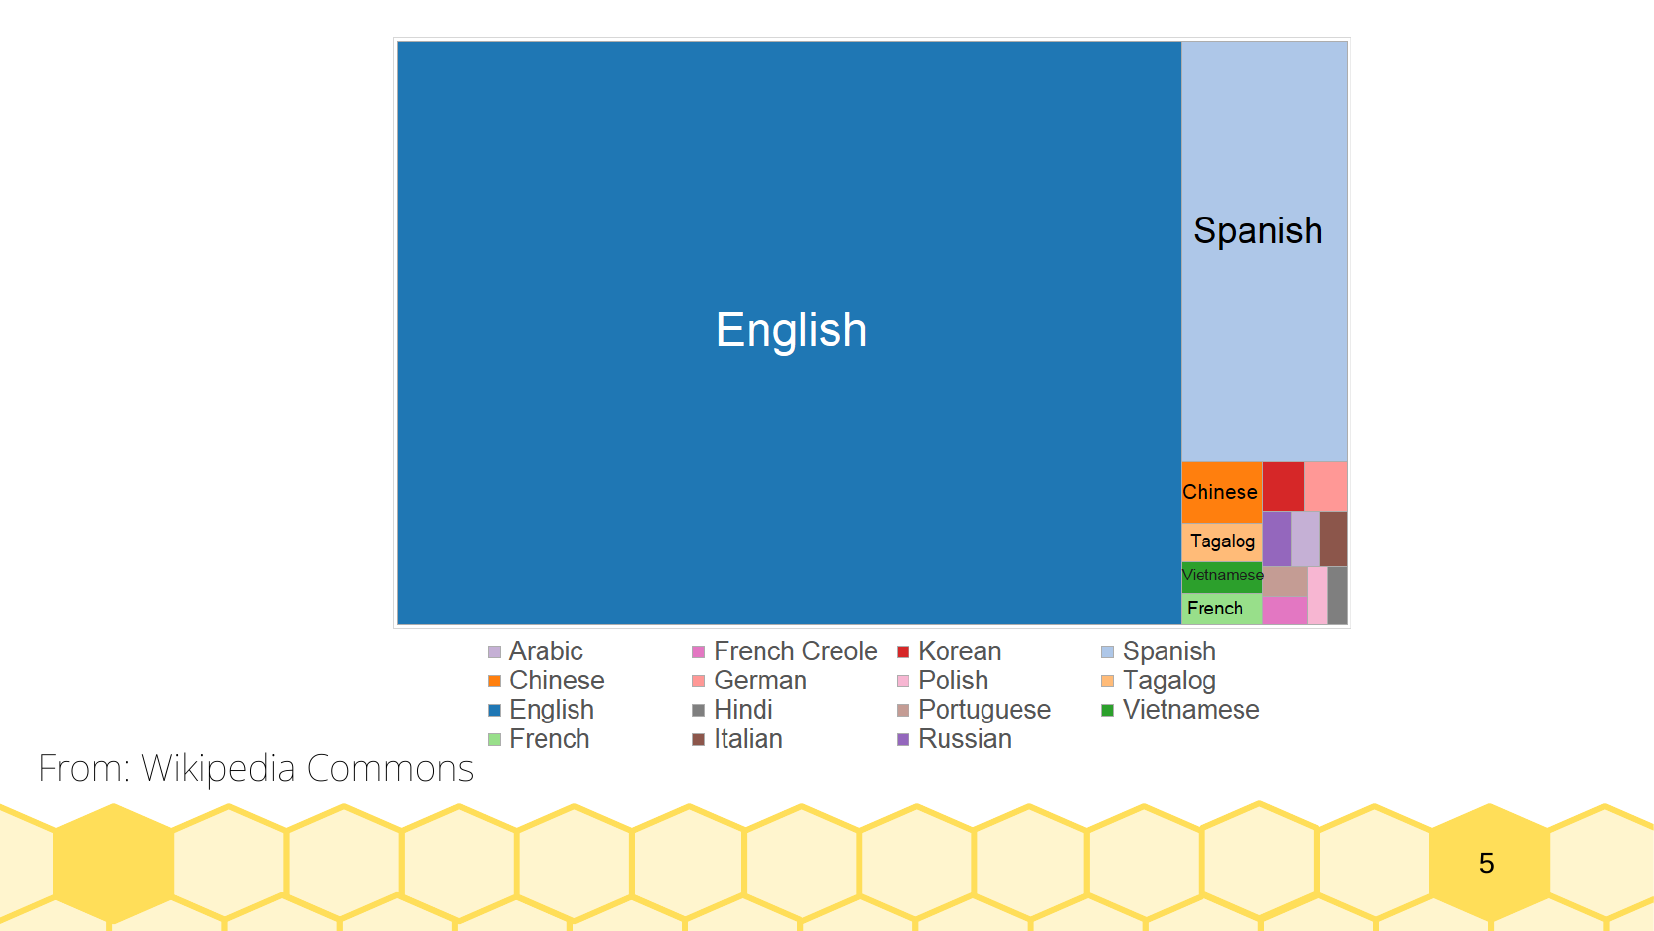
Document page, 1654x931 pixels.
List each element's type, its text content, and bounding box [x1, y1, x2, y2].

picture [393, 37, 1351, 758]
text_box From: Wikipedia Commons [37, 741, 488, 788]
